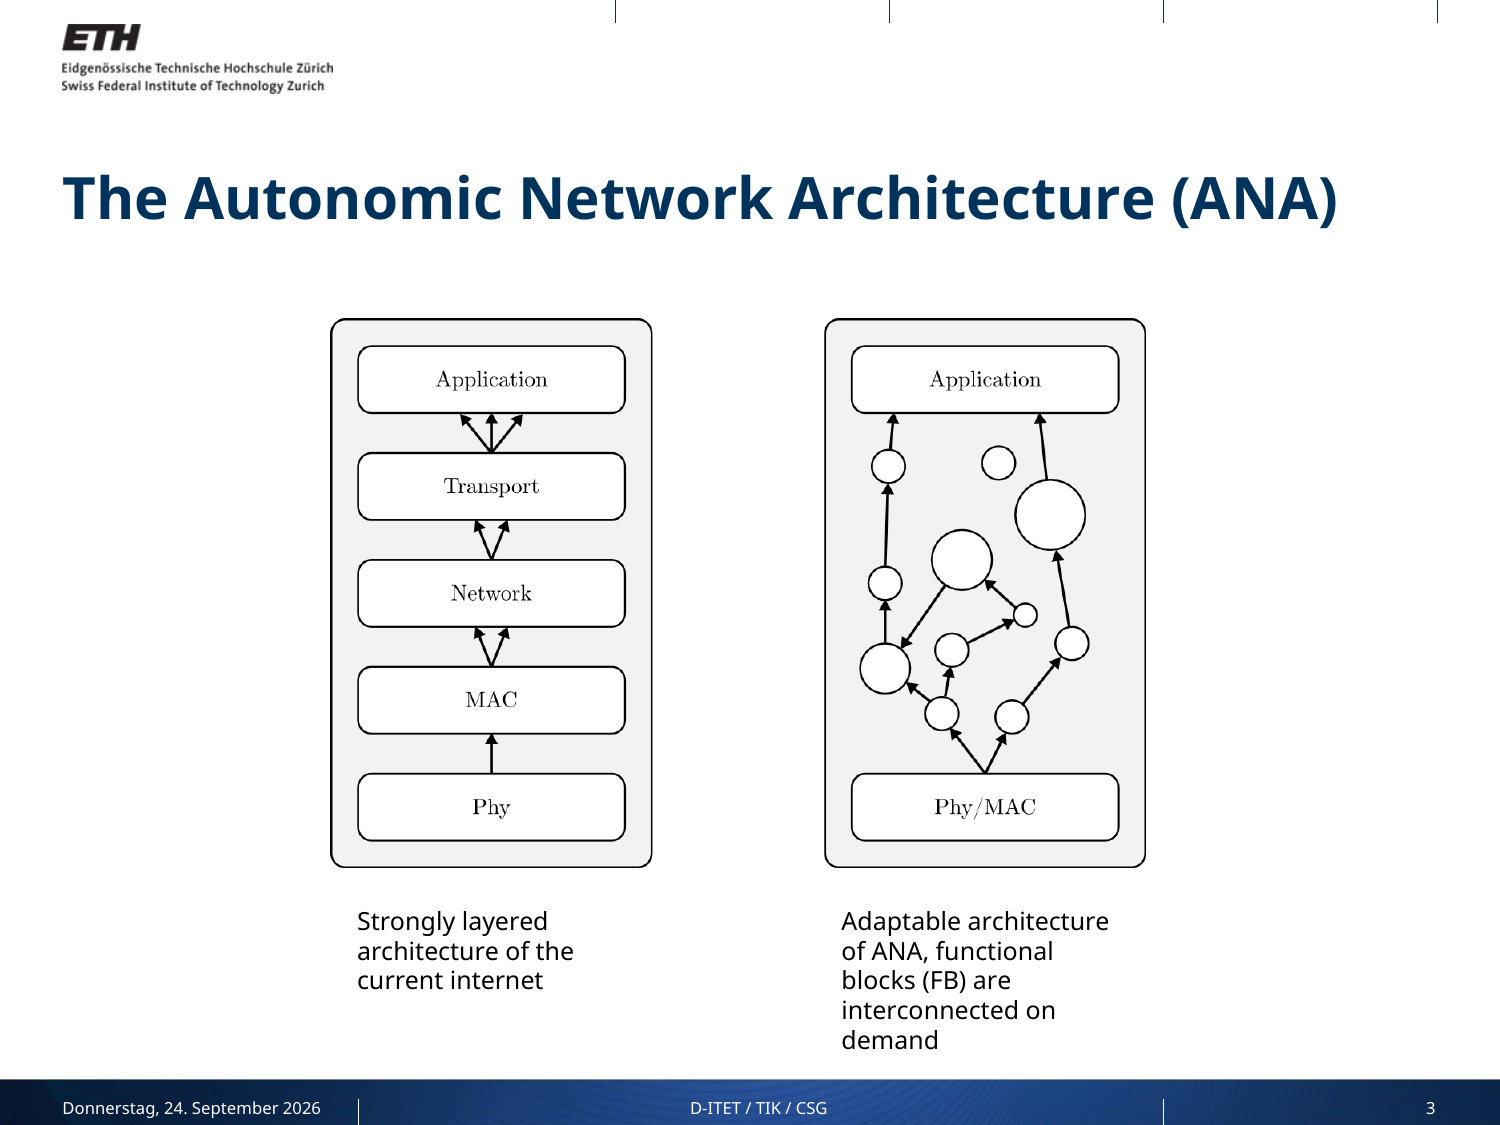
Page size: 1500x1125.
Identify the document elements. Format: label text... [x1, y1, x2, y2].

text_box Strongly layered architecture of the current internet [342, 897, 650, 1003]
picture [330, 318, 1146, 868]
picture [62, 24, 333, 94]
picture [0, 1078, 1500, 1125]
text_box Adaptable architecture of ANA, functional blocks (FB) are interconnected on demand [826, 897, 1135, 1063]
title The Autonomic Network Architecture (ANA) [62, 157, 1438, 296]
